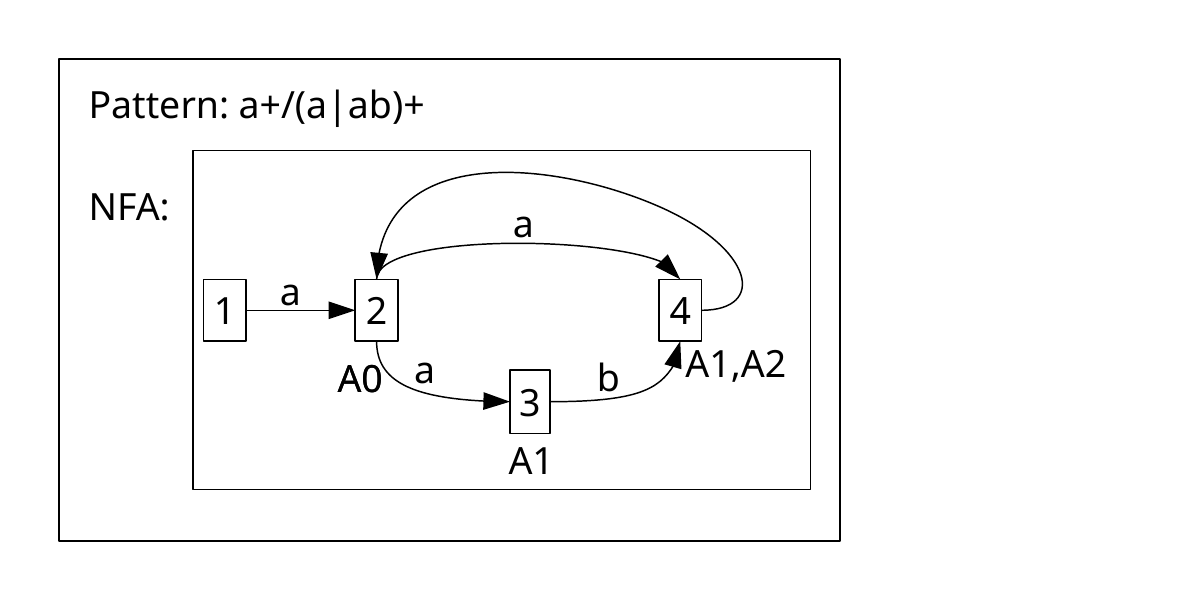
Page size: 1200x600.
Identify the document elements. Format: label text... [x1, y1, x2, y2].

text_box 4 [658, 279, 702, 342]
text_box 2 [355, 279, 398, 342]
text_box Pattern: a+/(a|ab)+ NFA: [73, 70, 462, 222]
text_box [58, 59, 841, 541]
text_box A1,A2 [670, 330, 801, 391]
text_box A0 [322, 345, 398, 406]
text_box 3 [509, 369, 550, 427]
text_box Pattern: a+/(a|ab)+ NFA: [393, 179, 462, 222]
text_box b [582, 343, 633, 404]
text_box a [399, 336, 449, 397]
text_box a [265, 257, 314, 319]
text_box 1 [203, 279, 247, 342]
text_box a [498, 190, 547, 251]
text_box A1 [493, 427, 569, 488]
